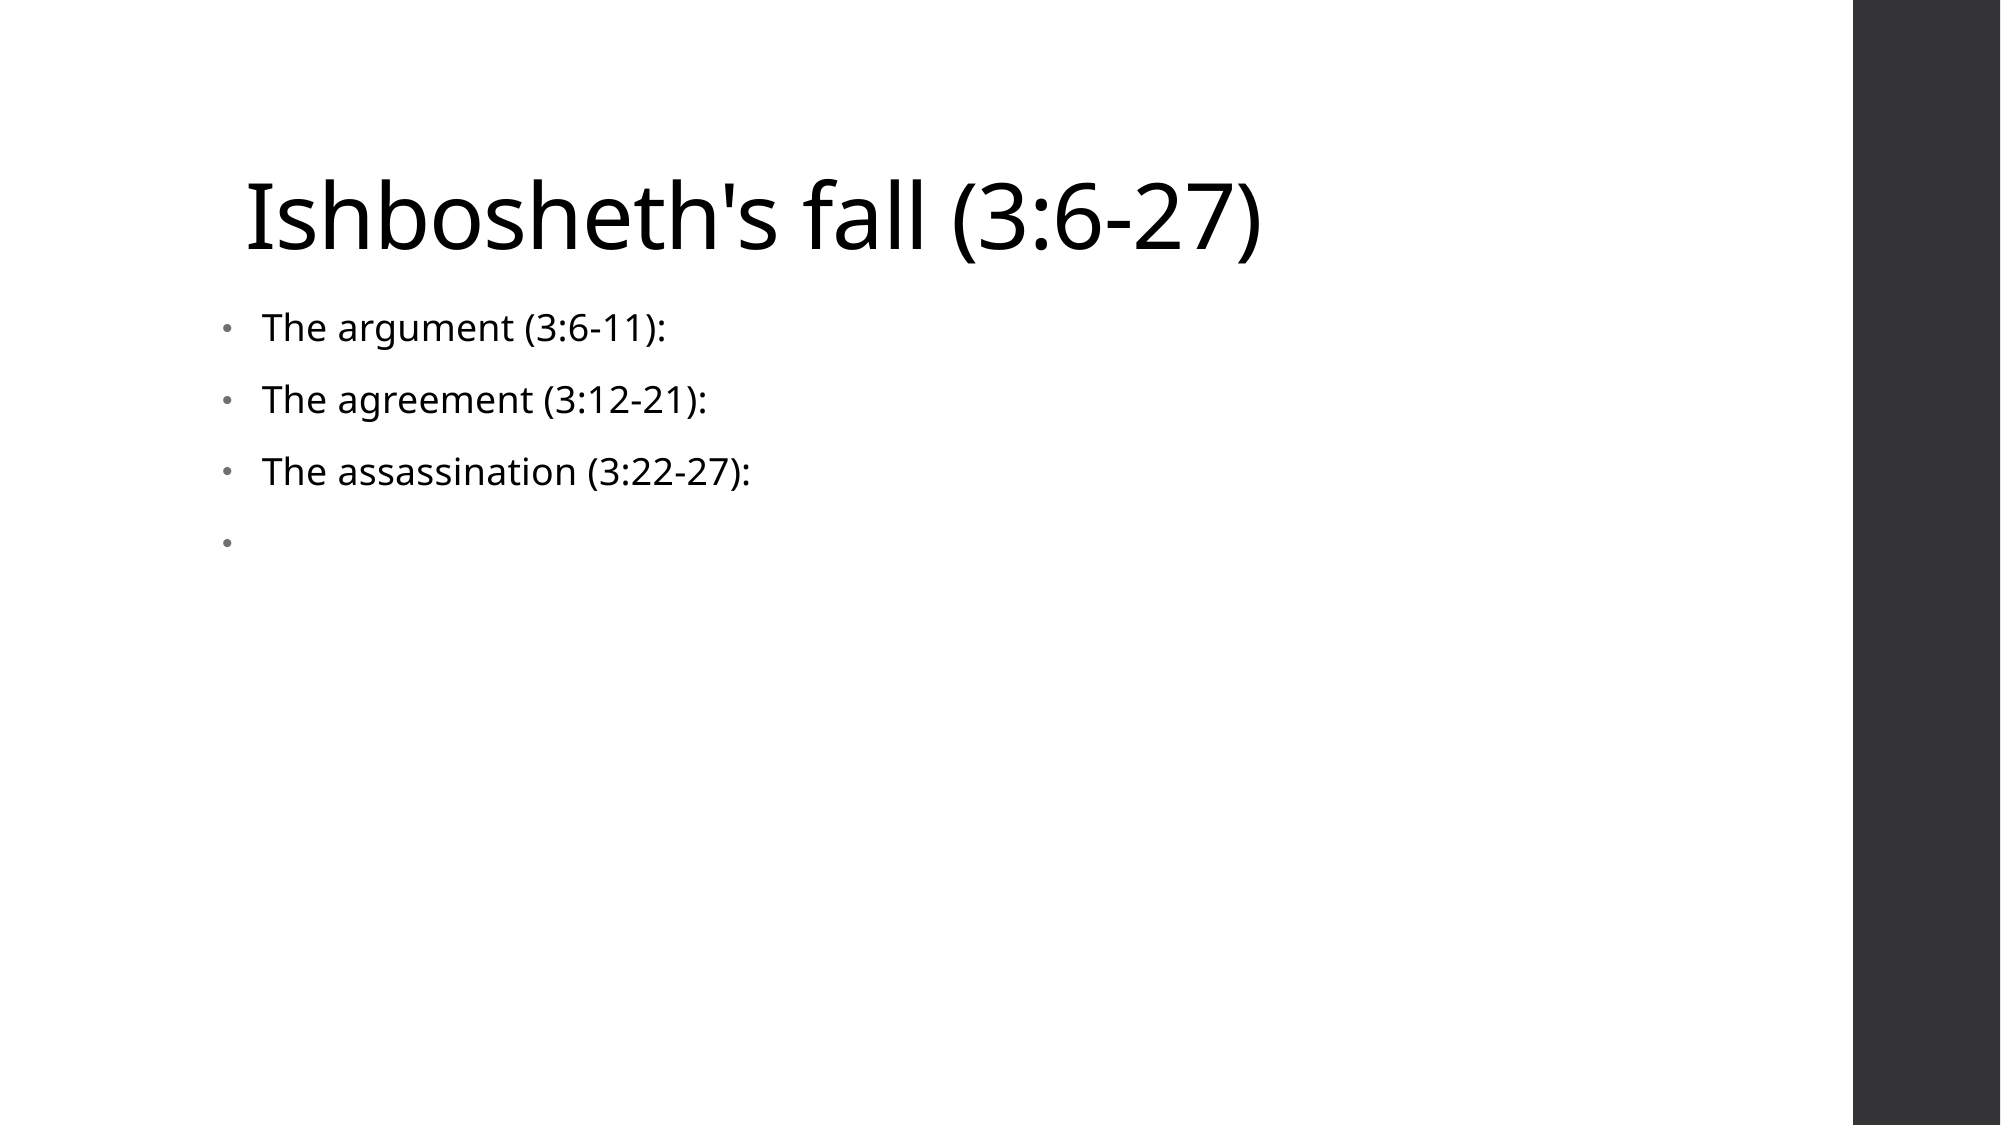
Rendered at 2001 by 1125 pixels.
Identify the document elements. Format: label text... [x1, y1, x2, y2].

list The argument (3:6-11): The agreement (3:12-21): The assassination (3:22-27): [206, 299, 1617, 1014]
title Ishbosheth's fall (3:6-27) [206, 60, 1797, 278]
